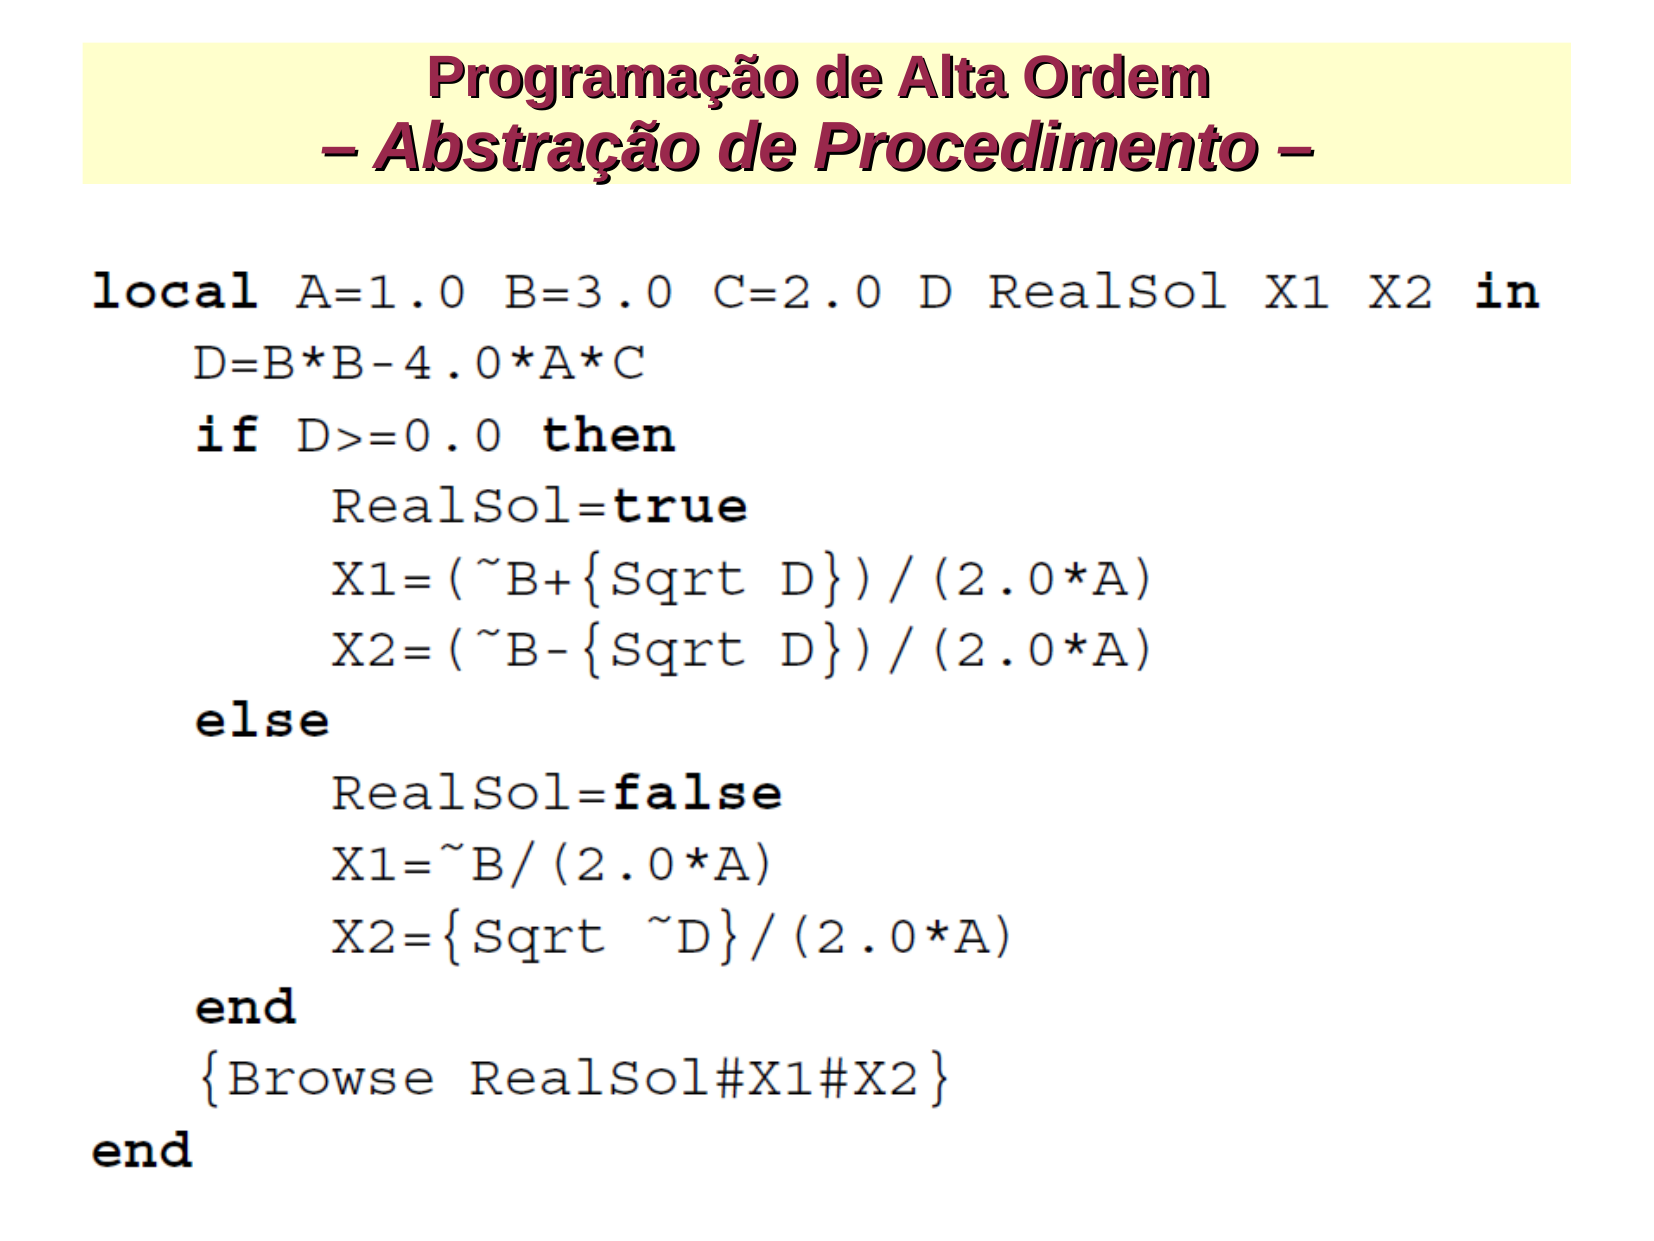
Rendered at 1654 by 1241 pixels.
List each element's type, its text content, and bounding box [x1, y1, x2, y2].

title Programação de Alta Ordem – Abstração de Procedimento – [82, 42, 1571, 184]
picture [72, 246, 1560, 1176]
